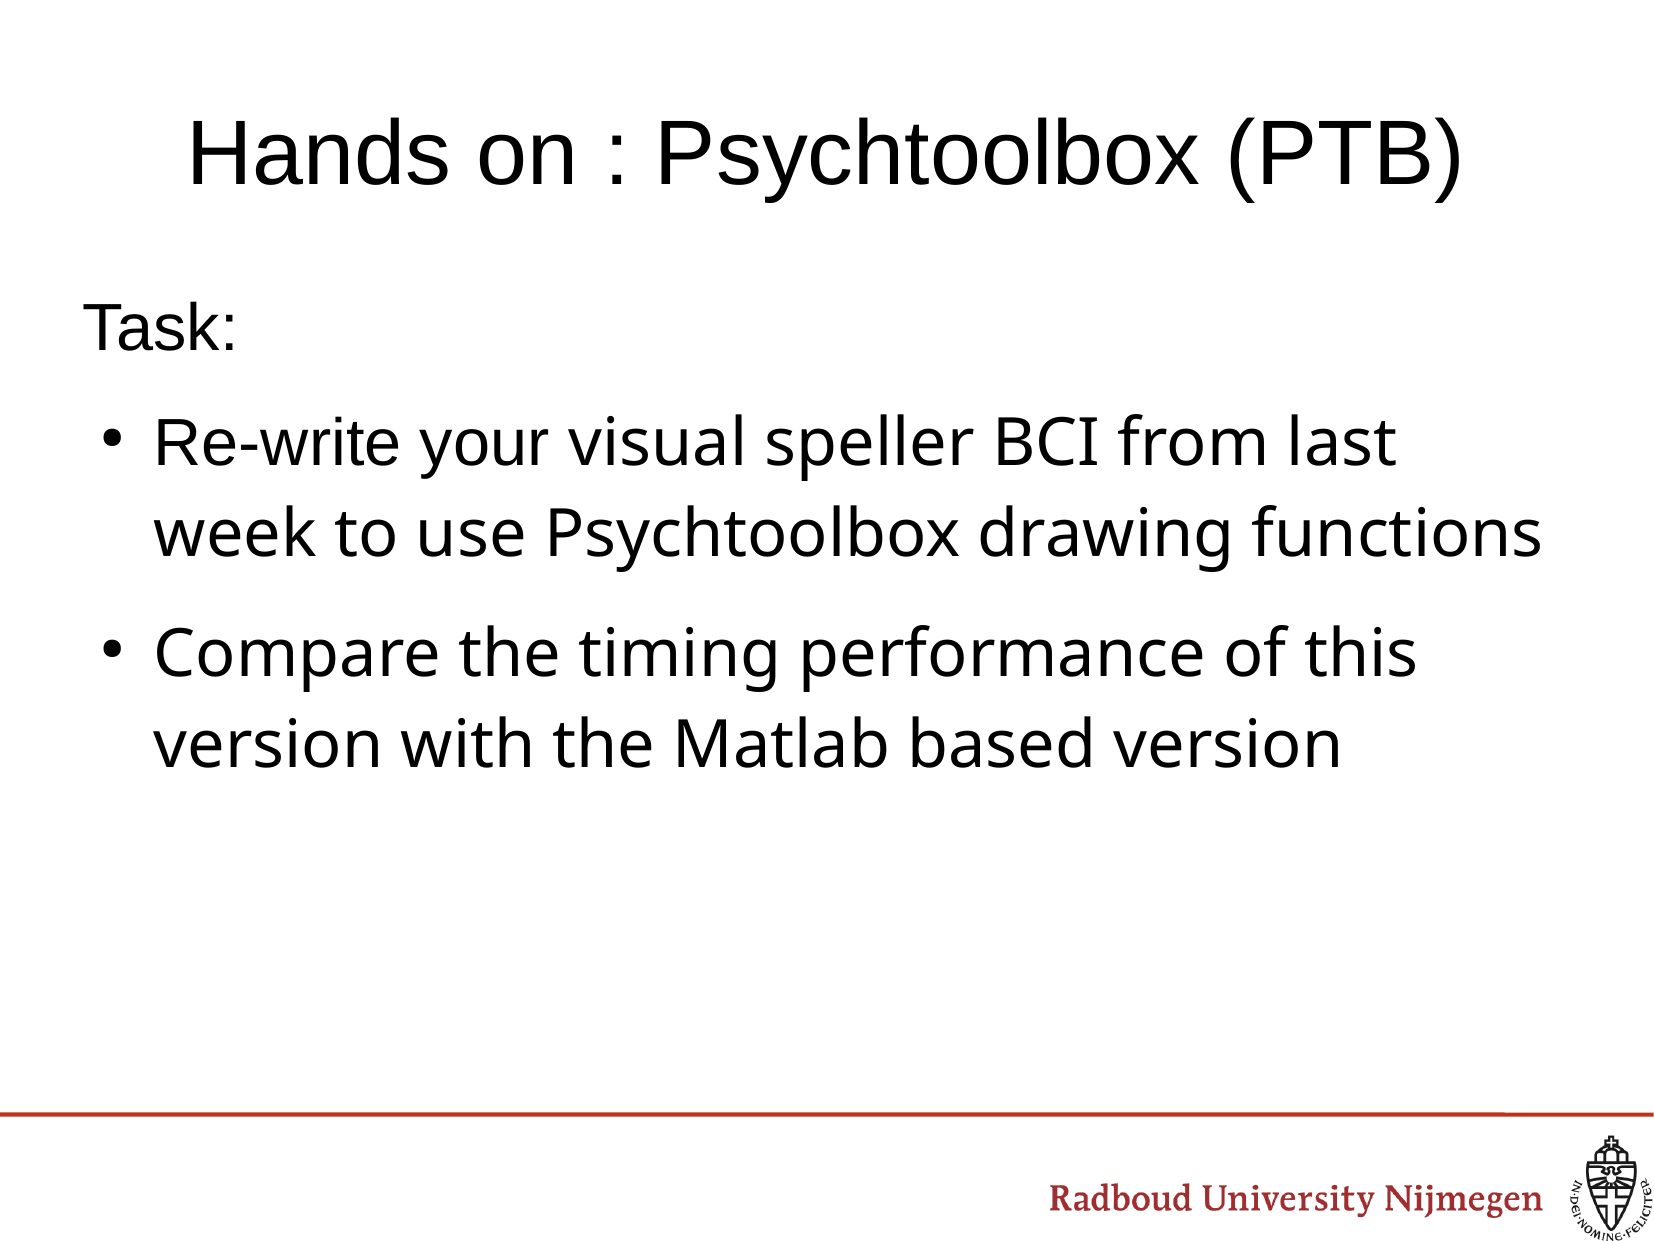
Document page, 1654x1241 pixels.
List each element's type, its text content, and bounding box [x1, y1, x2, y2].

list Task: Re-write your visual speller BCI from last week to use Psychtoolbox drawing functions Compare the timing performance of this version with the Matlab based version [82, 290, 1571, 1109]
picture [1050, 1134, 1654, 1241]
title Hands on : Psychtoolbox (PTB) [82, 49, 1571, 257]
